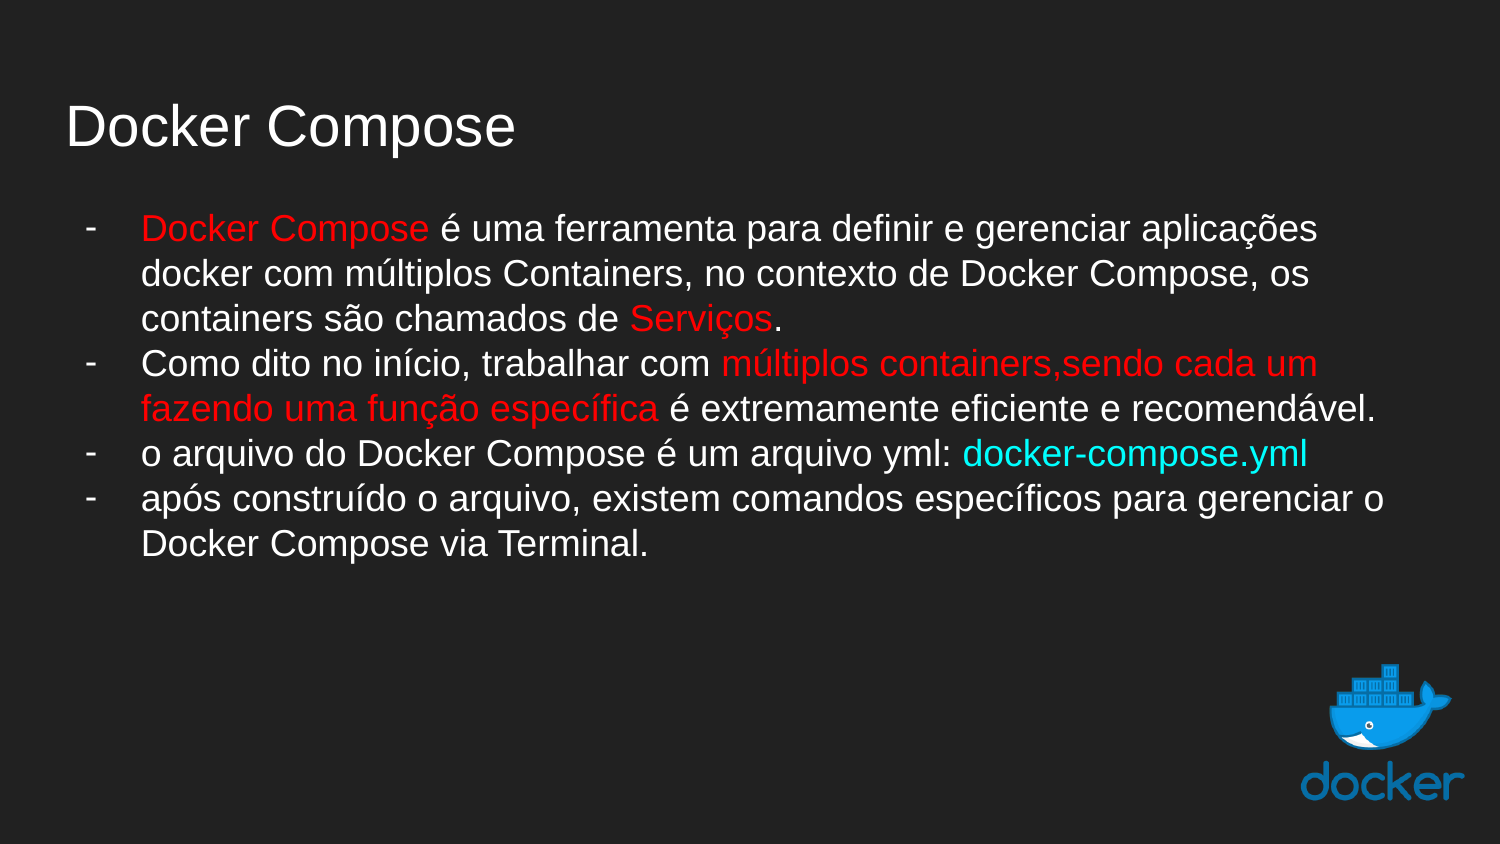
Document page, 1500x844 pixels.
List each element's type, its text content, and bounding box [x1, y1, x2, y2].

picture [1286, 649, 1479, 815]
text_box Docker Compose é uma ferramenta para definir e gerenciar aplicações docker com múltiplos Containers, no contexto de Docker Compose, os containers são chamados de Serviços. Como dito no início, trabalhar com múltiplos containers,sendo cada um fazendo uma função específica é extremamente eficiente e recomendável. o arquivo do Docker Compose é um arquivo yml: docker-compose.yml após construído o arquivo, existem comandos específicos para gerenciar o Docker Compose via Terminal. [51, 189, 1449, 750]
text_box Docker Compose [51, 72, 1449, 167]
